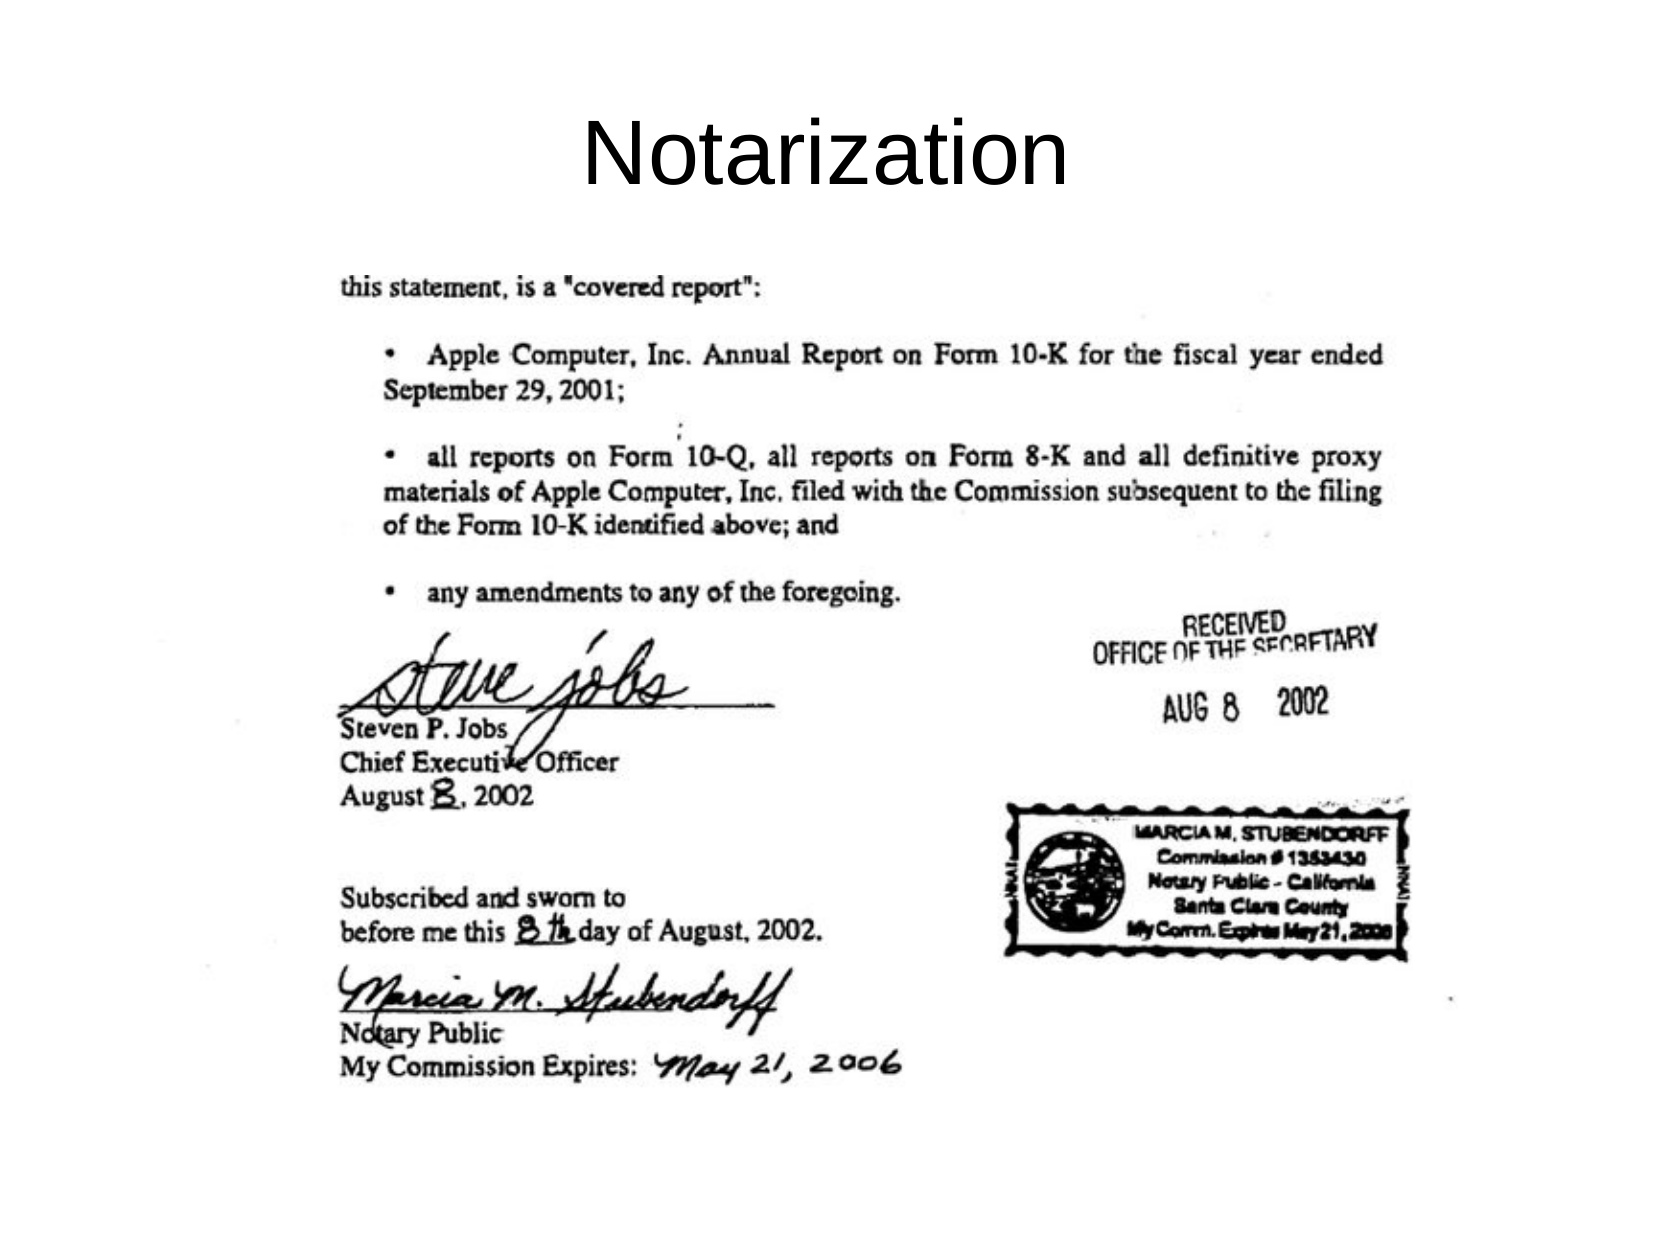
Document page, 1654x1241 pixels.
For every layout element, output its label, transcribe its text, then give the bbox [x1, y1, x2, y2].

title Notarization [82, 49, 1571, 257]
picture [93, 275, 1531, 1096]
